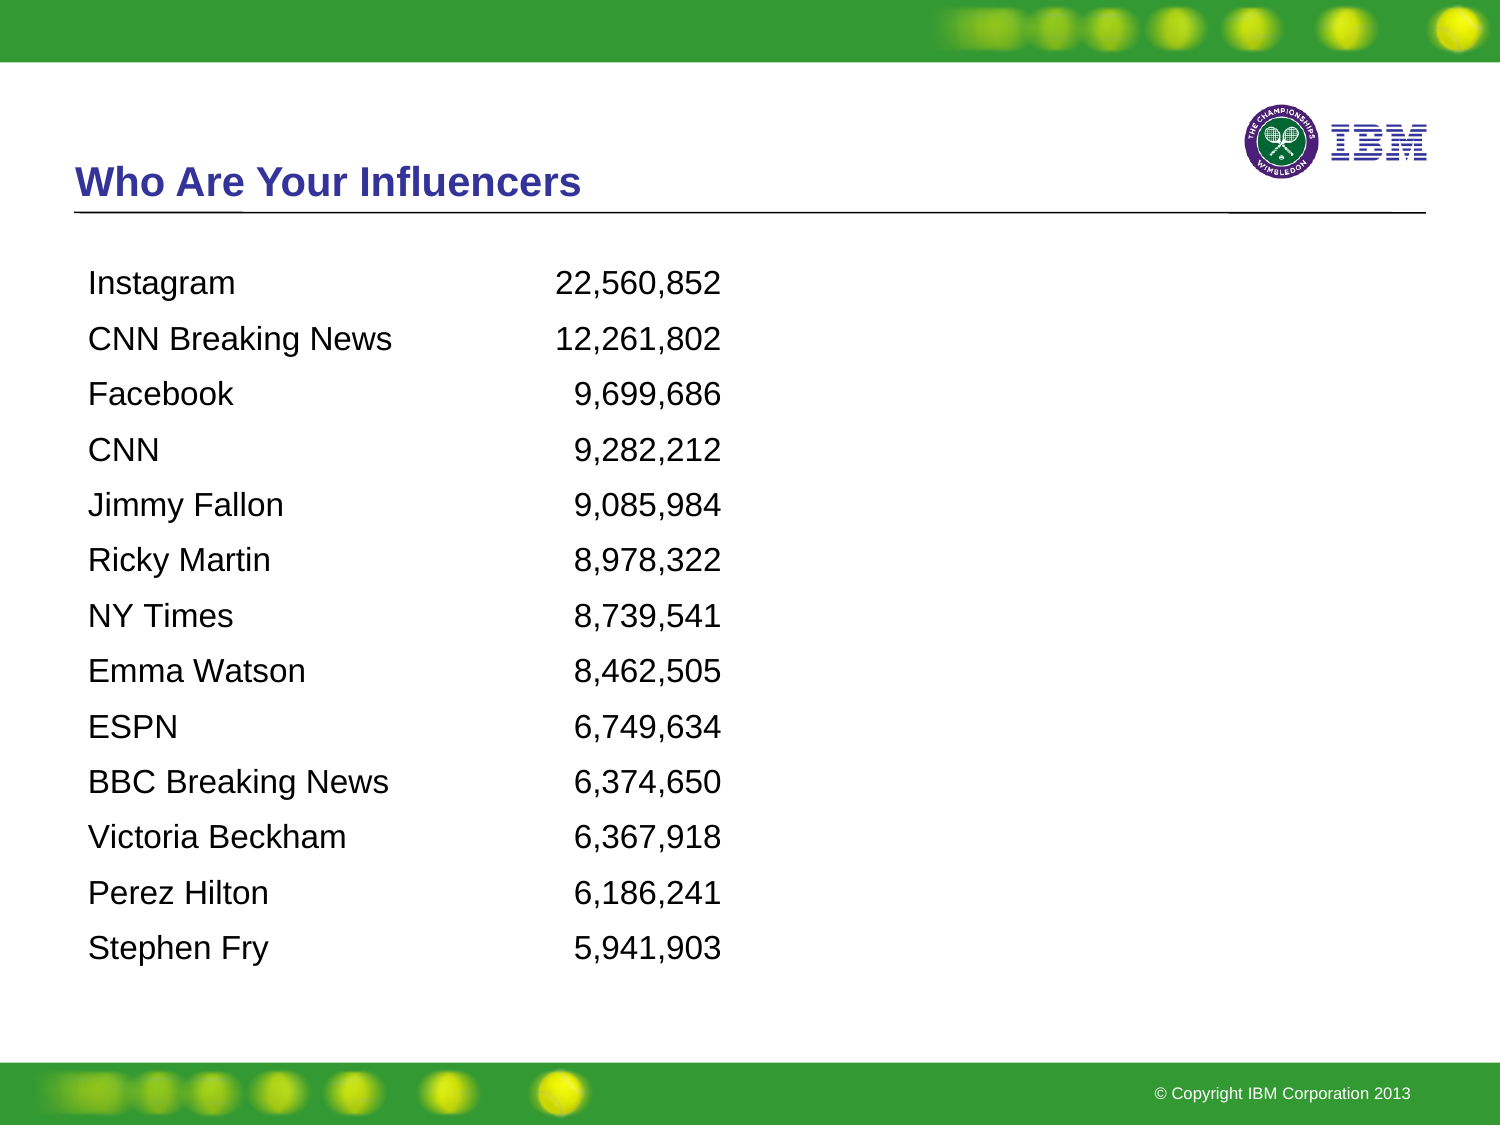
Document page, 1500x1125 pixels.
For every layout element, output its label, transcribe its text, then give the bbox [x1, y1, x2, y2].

table_cell ESPN [73, 697, 508, 752]
table_cell NY Times [73, 586, 508, 642]
table_cell Jimmy Fallon [73, 475, 508, 531]
table_cell 5,941,903 [508, 919, 737, 974]
table_cell Facebook [73, 365, 508, 420]
table_cell 6,374,650 [508, 752, 737, 808]
table_cell 8,739,541 [508, 586, 737, 642]
table_cell Ricky Martin [73, 531, 508, 586]
table_cell 8,462,505 [508, 642, 737, 697]
picture [903, 4, 1492, 55]
table_cell 9,699,686 [508, 365, 737, 420]
table_cell CNN Breaking News [73, 309, 508, 365]
table_cell 6,367,918 [508, 808, 737, 863]
table_cell 6,749,634 [508, 697, 737, 752]
table_header Instagram [73, 254, 508, 309]
table_cell Emma Watson [73, 642, 508, 697]
table_cell 12,261,802 [508, 309, 737, 365]
table_cell 9,282,212 [508, 420, 737, 475]
table_cell Stephen Fry [73, 919, 508, 974]
table_header 22,560,852 [508, 254, 737, 309]
table_cell BBC Breaking News [73, 752, 508, 808]
table_cell 6,186,241 [508, 863, 737, 919]
title Who Are Your Influencers [75, 75, 1425, 213]
table_cell Perez Hilton [73, 863, 508, 919]
table_cell 8,978,322 [508, 531, 737, 586]
picture [1425, 117, 1432, 165]
table_cell Victoria Beckham [73, 808, 508, 863]
table_cell 9,085,984 [508, 475, 737, 531]
picture [5, 1068, 595, 1120]
table_cell CNN [73, 420, 508, 475]
